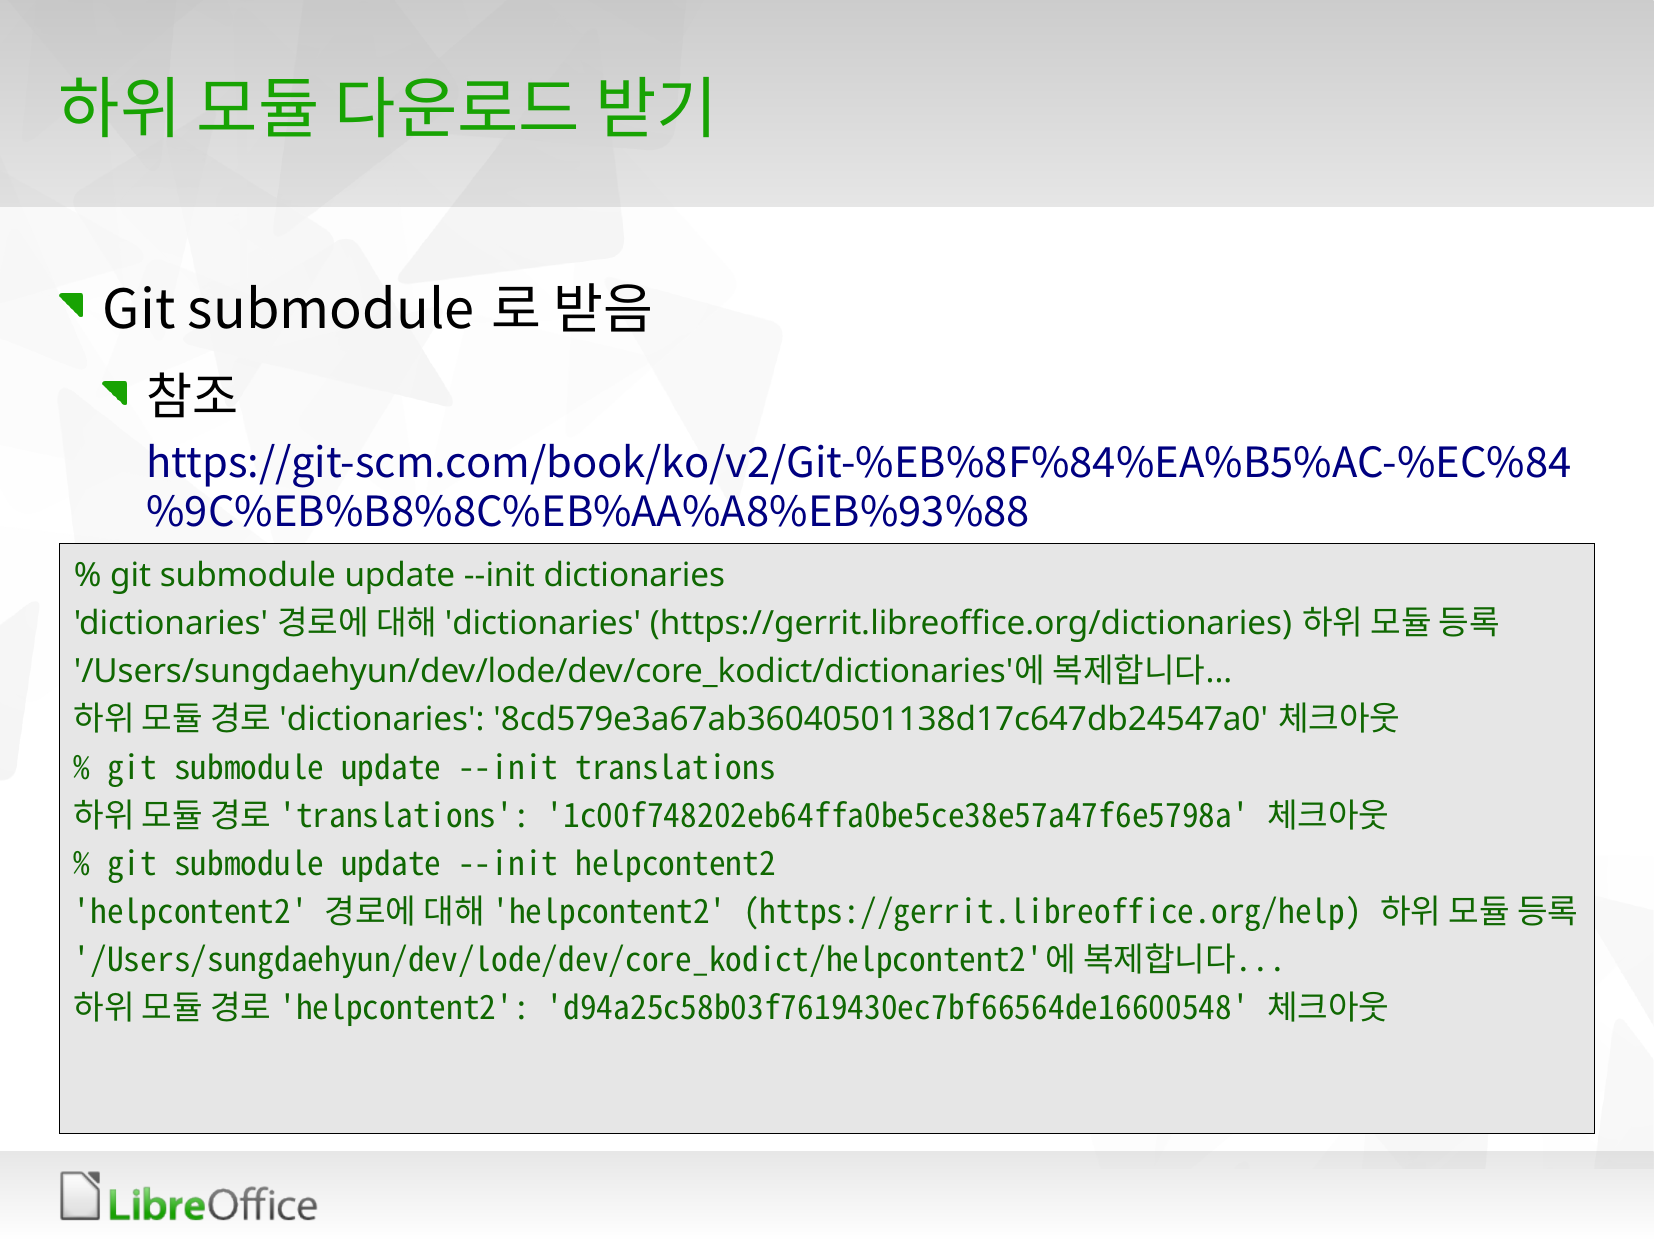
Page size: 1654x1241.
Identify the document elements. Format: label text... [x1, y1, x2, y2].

list Git submodule로 받음 참조 https://git-scm.com/book/ko/v2/Git-%EB%8F%84%EA%B5%AC-%EC%84%9C%EB%B8%8C%EB%AA%A8%EB%93%88 [59, 265, 1595, 543]
picture [41, 1152, 337, 1240]
title 하위 모듈 다운로드 받기 [59, 29, 1595, 178]
picture [915, 548, 1654, 1169]
text_box % git submodule update --init dictionaries 'dictionaries' 경로에 대해 'dictionaries' (https://gerrit.libreoffice.org/dictionaries) 하위 모듈 등록 '/Users/sungdaehyun/dev/lode/dev/core_kodict/dictionaries'에 복제합니다... 하위 모듈 경로 'dictionaries': '8cd579e3a67ab36040501138d17c647db24547a0' 체크아웃 % git submodule update --init translations 하위 모듈 경로 'translations': '1c00f748202eb64ffa0be5ce38e57a47f6e5798a' 체크아웃 % git submodule update --init helpcontent2 'helpcontent2' 경로에 대해 'helpcontent2' (https://gerrit.libreoffice.org/help) 하위 모듈 등록 '/Users/sungdaehyun/dev/lode/dev/core_kodict/helpcontent2'에 복제합니다... 하위 모듈 경로 'helpcontent2': 'd94a25c58b03f7619430ec7bf66564de16600548' 체크아웃 [59, 543, 1595, 1134]
picture [0, 0, 783, 931]
